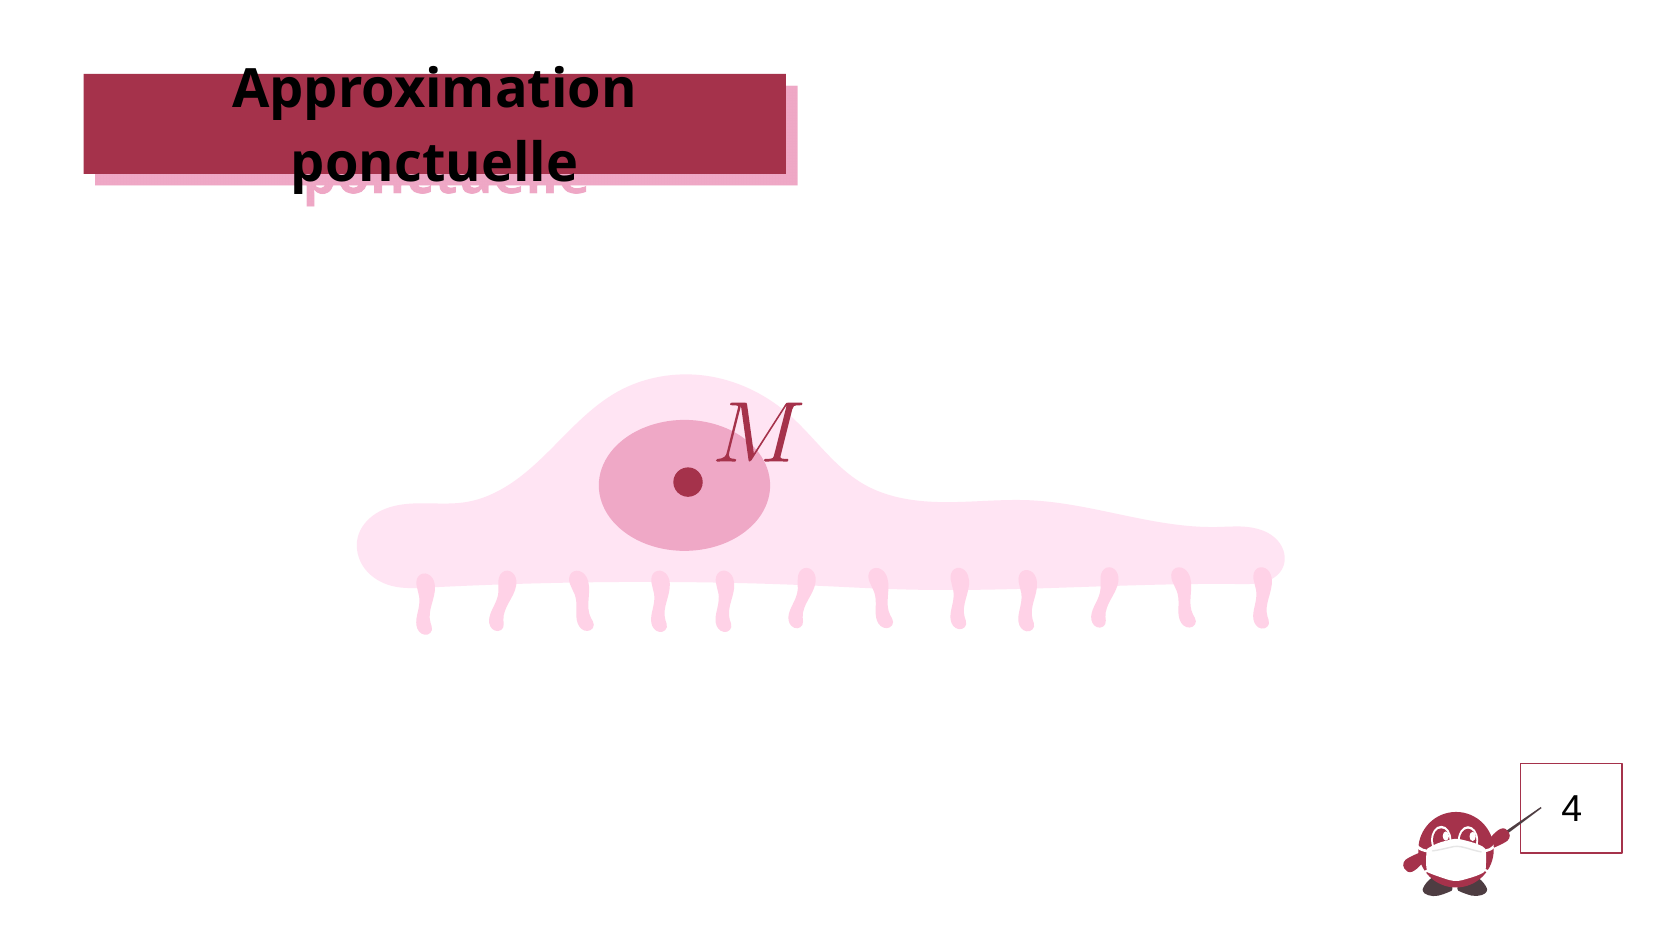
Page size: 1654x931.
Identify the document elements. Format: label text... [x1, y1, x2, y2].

picture [356, 374, 1285, 635]
picture [1403, 762, 1623, 897]
text_box <numéro> [1546, 780, 1654, 838]
text_box Approximation ponctuelle [83, 73, 786, 174]
